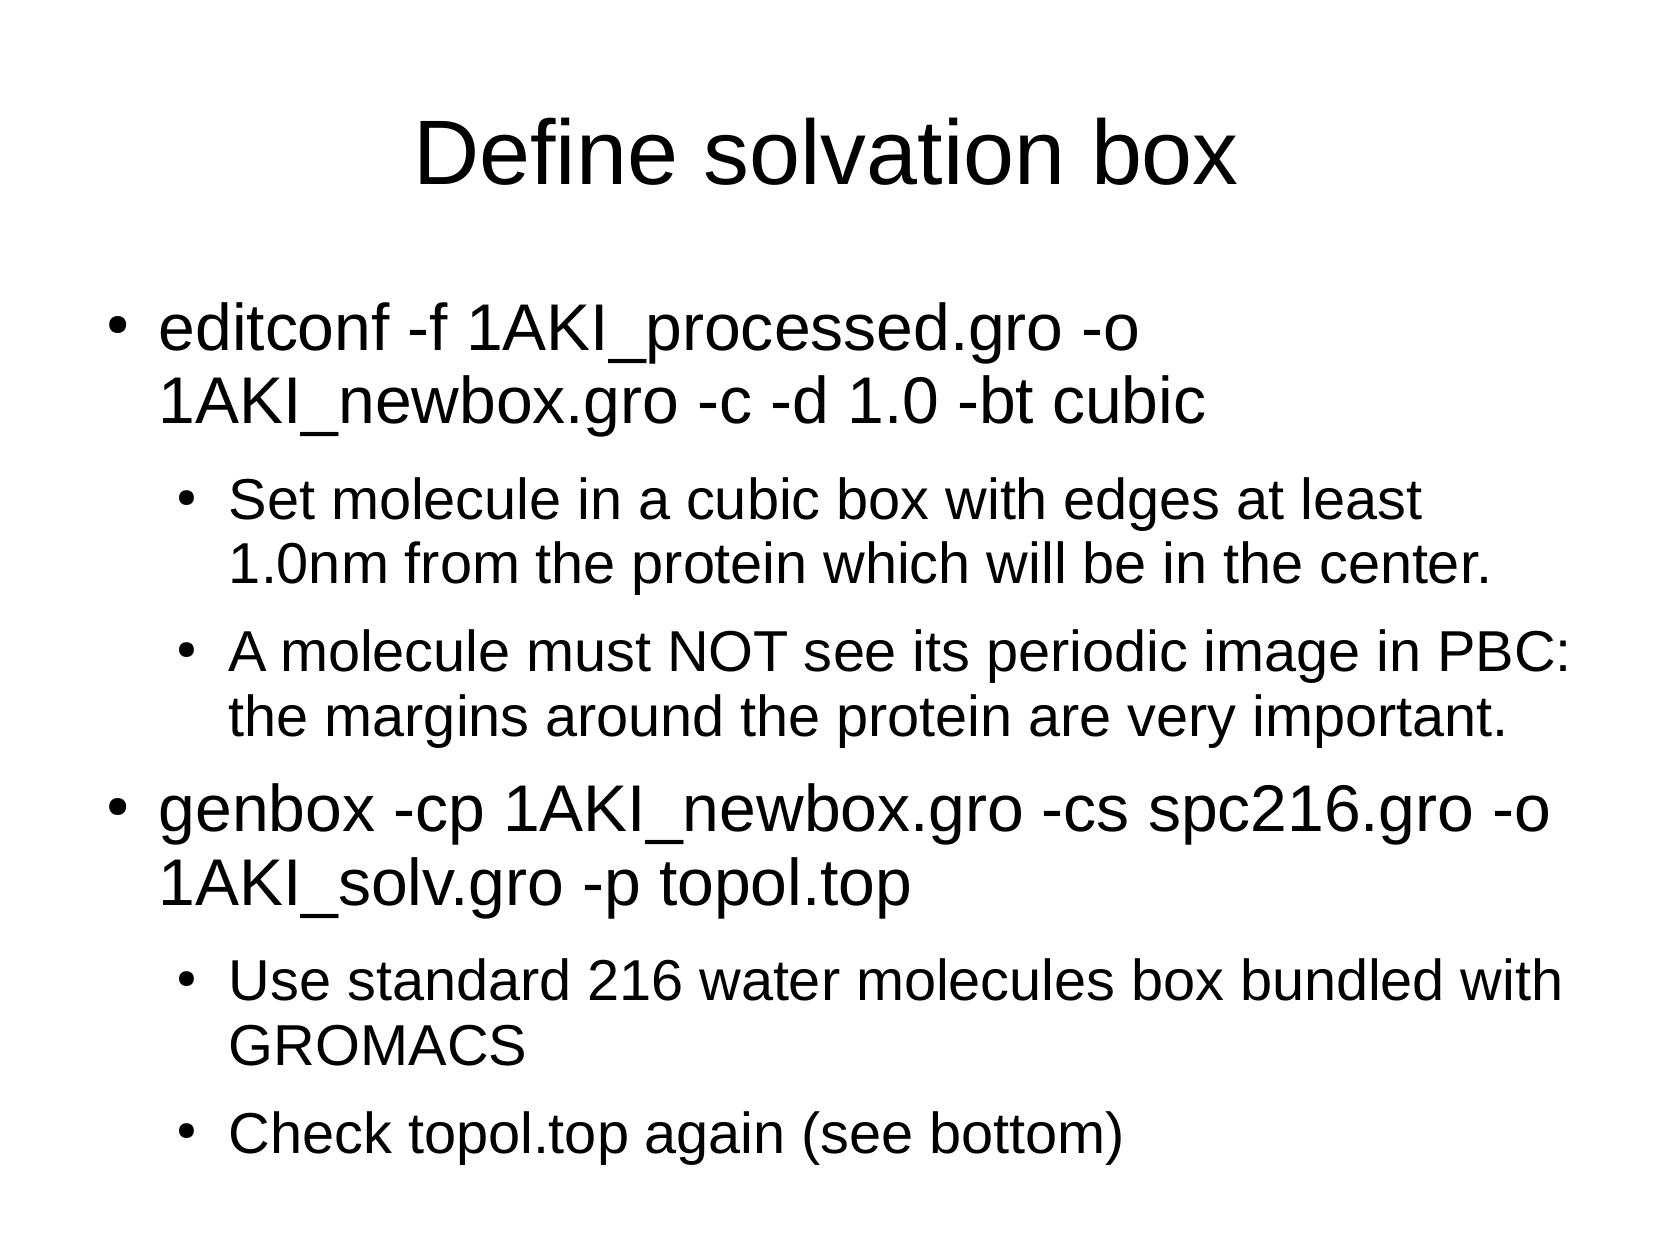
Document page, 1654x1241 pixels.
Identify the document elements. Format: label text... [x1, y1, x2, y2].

list editconf -f 1AKI_processed.gro -o 1AKI_newbox.gro -c -d 1.0 -bt cubic Set molecule in a cubic box with edges at least 1.0nm from the protein which will be in the center. A molecule must NOT see its periodic image in PBC: the margins around the protein are very important. genbox -cp 1AKI_newbox.gro -cs spc216.gro -o 1AKI_solv.gro -p topol.top Use standard 216 water molecules box bundled with GROMACS Check topol.top again (see bottom) [88, 290, 1577, 1182]
title Define solvation box [82, 56, 1571, 250]
